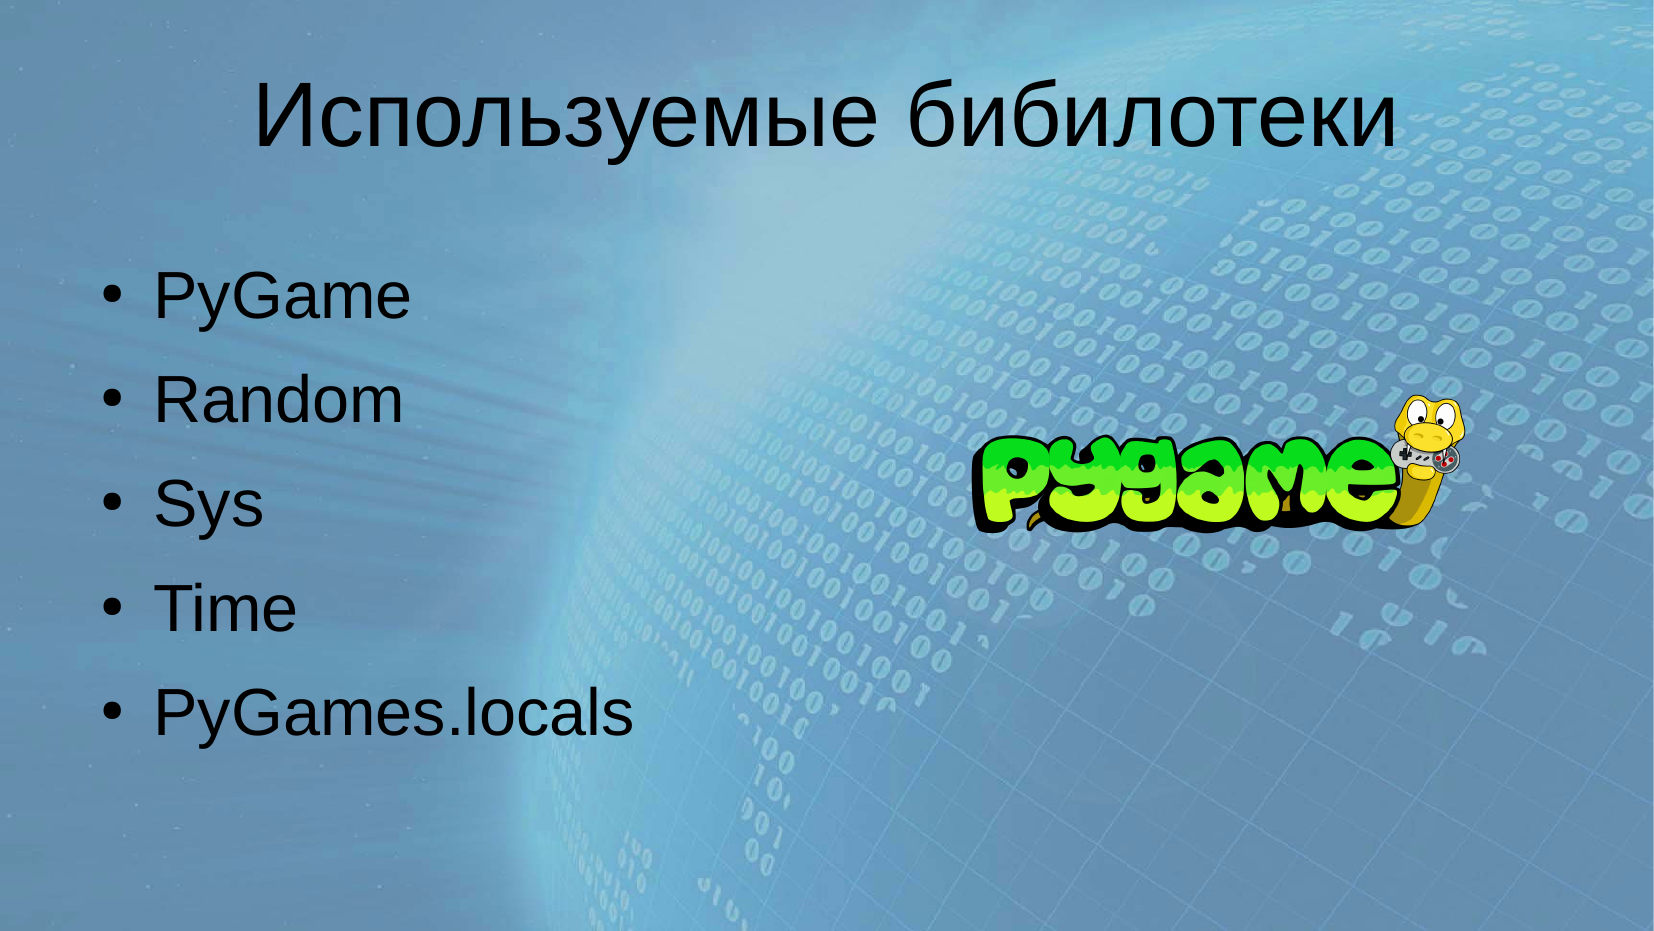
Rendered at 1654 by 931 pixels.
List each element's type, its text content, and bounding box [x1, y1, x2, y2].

picture [0, 0, 1654, 931]
title Используемые бибилотеки [82, 37, 1571, 193]
list PyGame Random Sys Time PyGames.locals [82, 257, 1571, 798]
